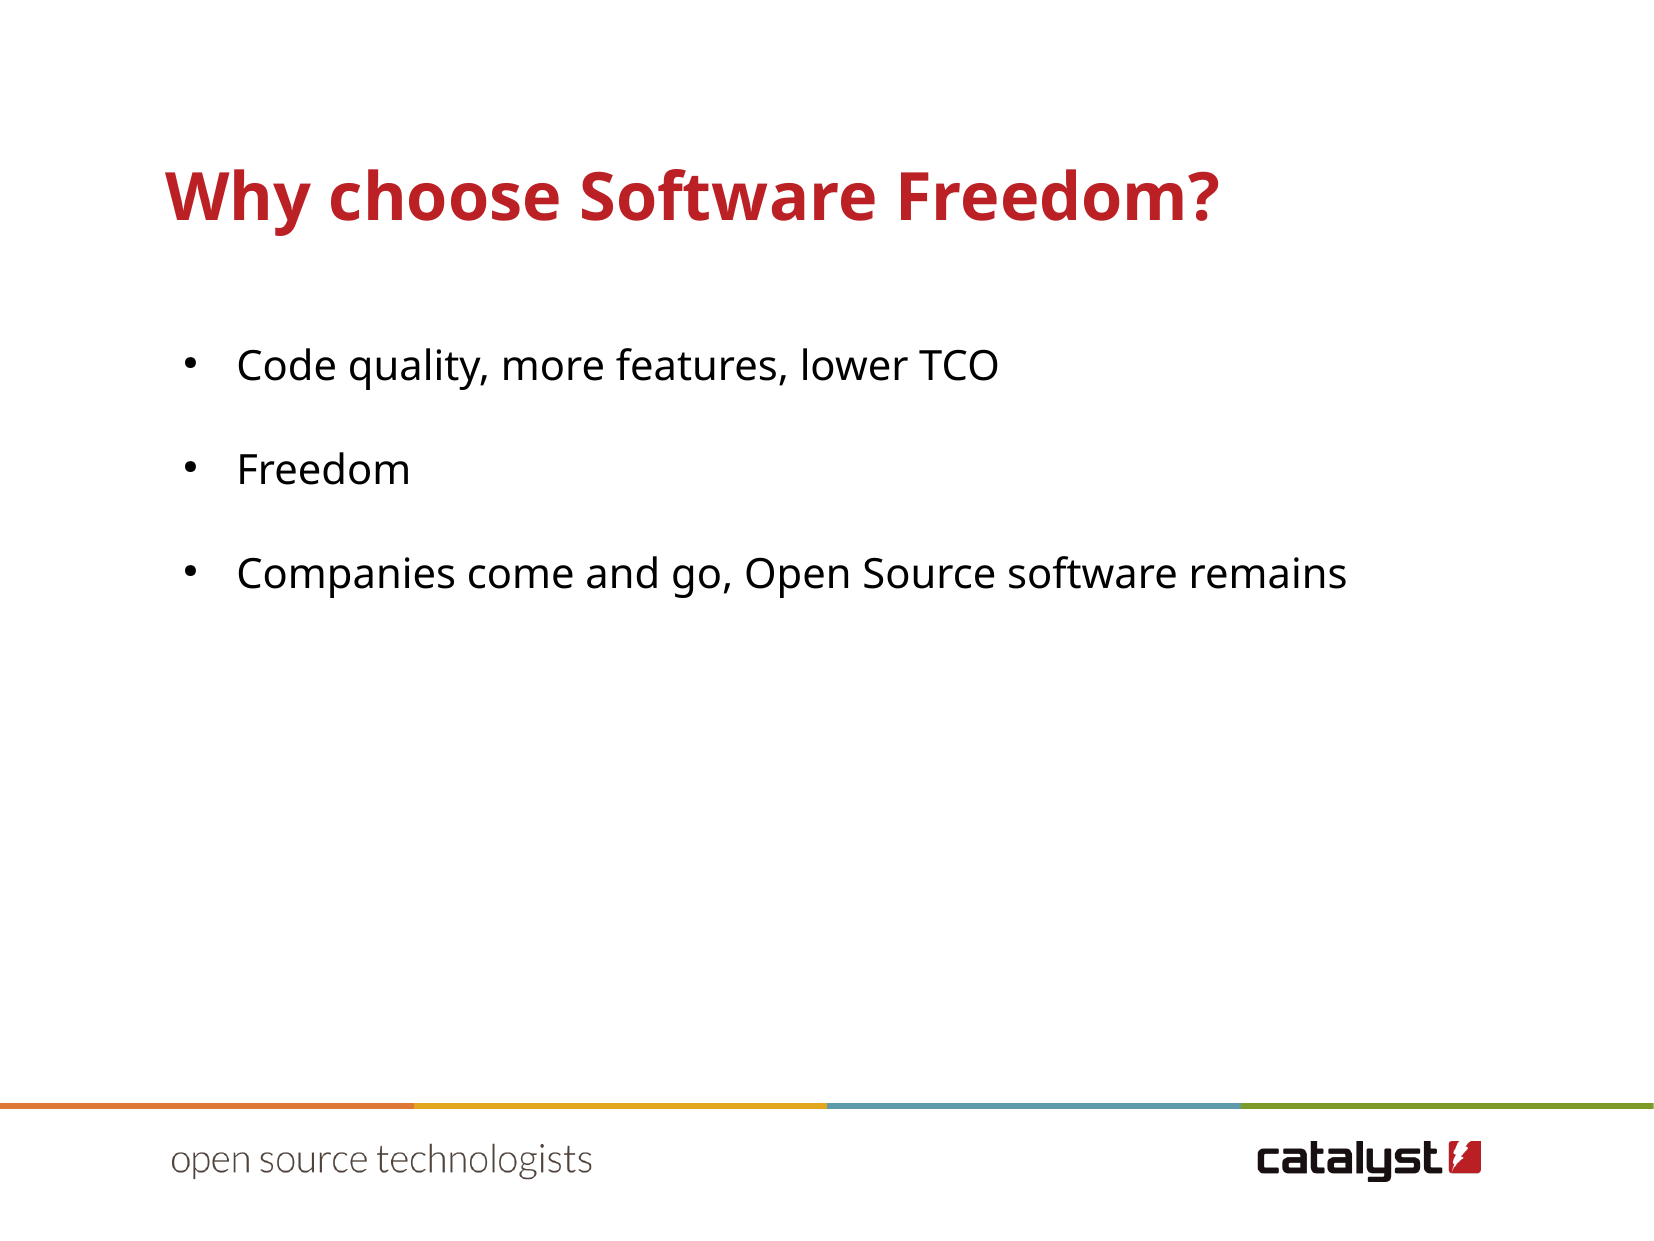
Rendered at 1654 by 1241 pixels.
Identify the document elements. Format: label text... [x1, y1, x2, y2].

picture [0, 1103, 1654, 1182]
list Code quality, more features, lower TCO Freedom Companies come and go, Open Source software remains [165, 307, 1489, 1027]
title Why choose Software Freedom? [165, 90, 1489, 298]
